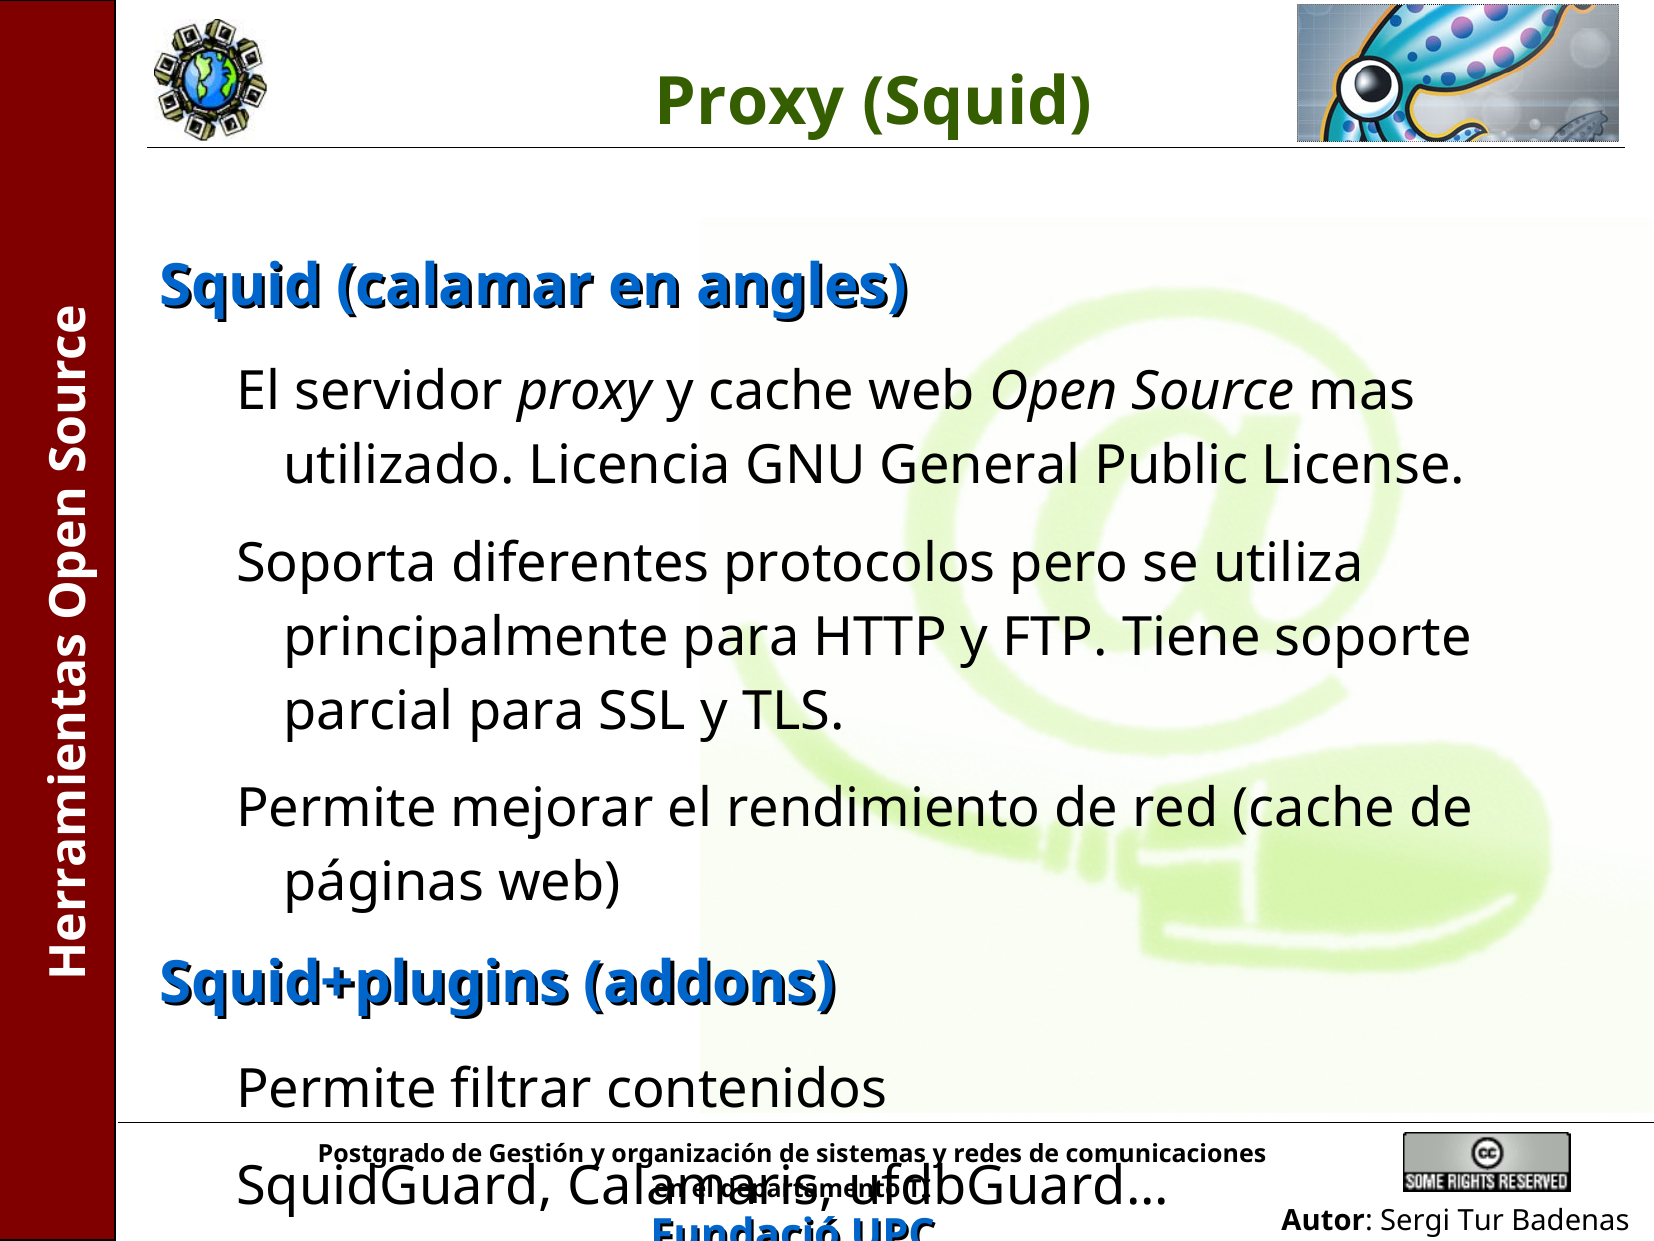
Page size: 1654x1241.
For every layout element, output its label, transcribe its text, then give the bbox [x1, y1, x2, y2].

picture [700, 217, 1654, 1113]
list Squid (calamar en angles) El servidor proxy y cache web Open Source mas utilizado. Licencia GNU General Public License. Soporta diferentes protocolos pero se utiliza principalmente para HTTP y FTP. Tiene soporte parcial para SSL y TLS. Permite mejorar el rendimiento de red (cache de páginas web) Squid+plugins (addons) Permite filtrar contenidos SquidGuard, Calamaris, ufdbGuard... [141, 242, 1630, 1078]
picture [154, 19, 268, 49]
picture [725, 1081, 740, 1090]
picture [836, 1081, 853, 1104]
picture [1403, 1132, 1571, 1192]
title Proxy (Squid) [129, 49, 1619, 148]
picture [803, 1081, 819, 1104]
picture [1297, 4, 1619, 142]
